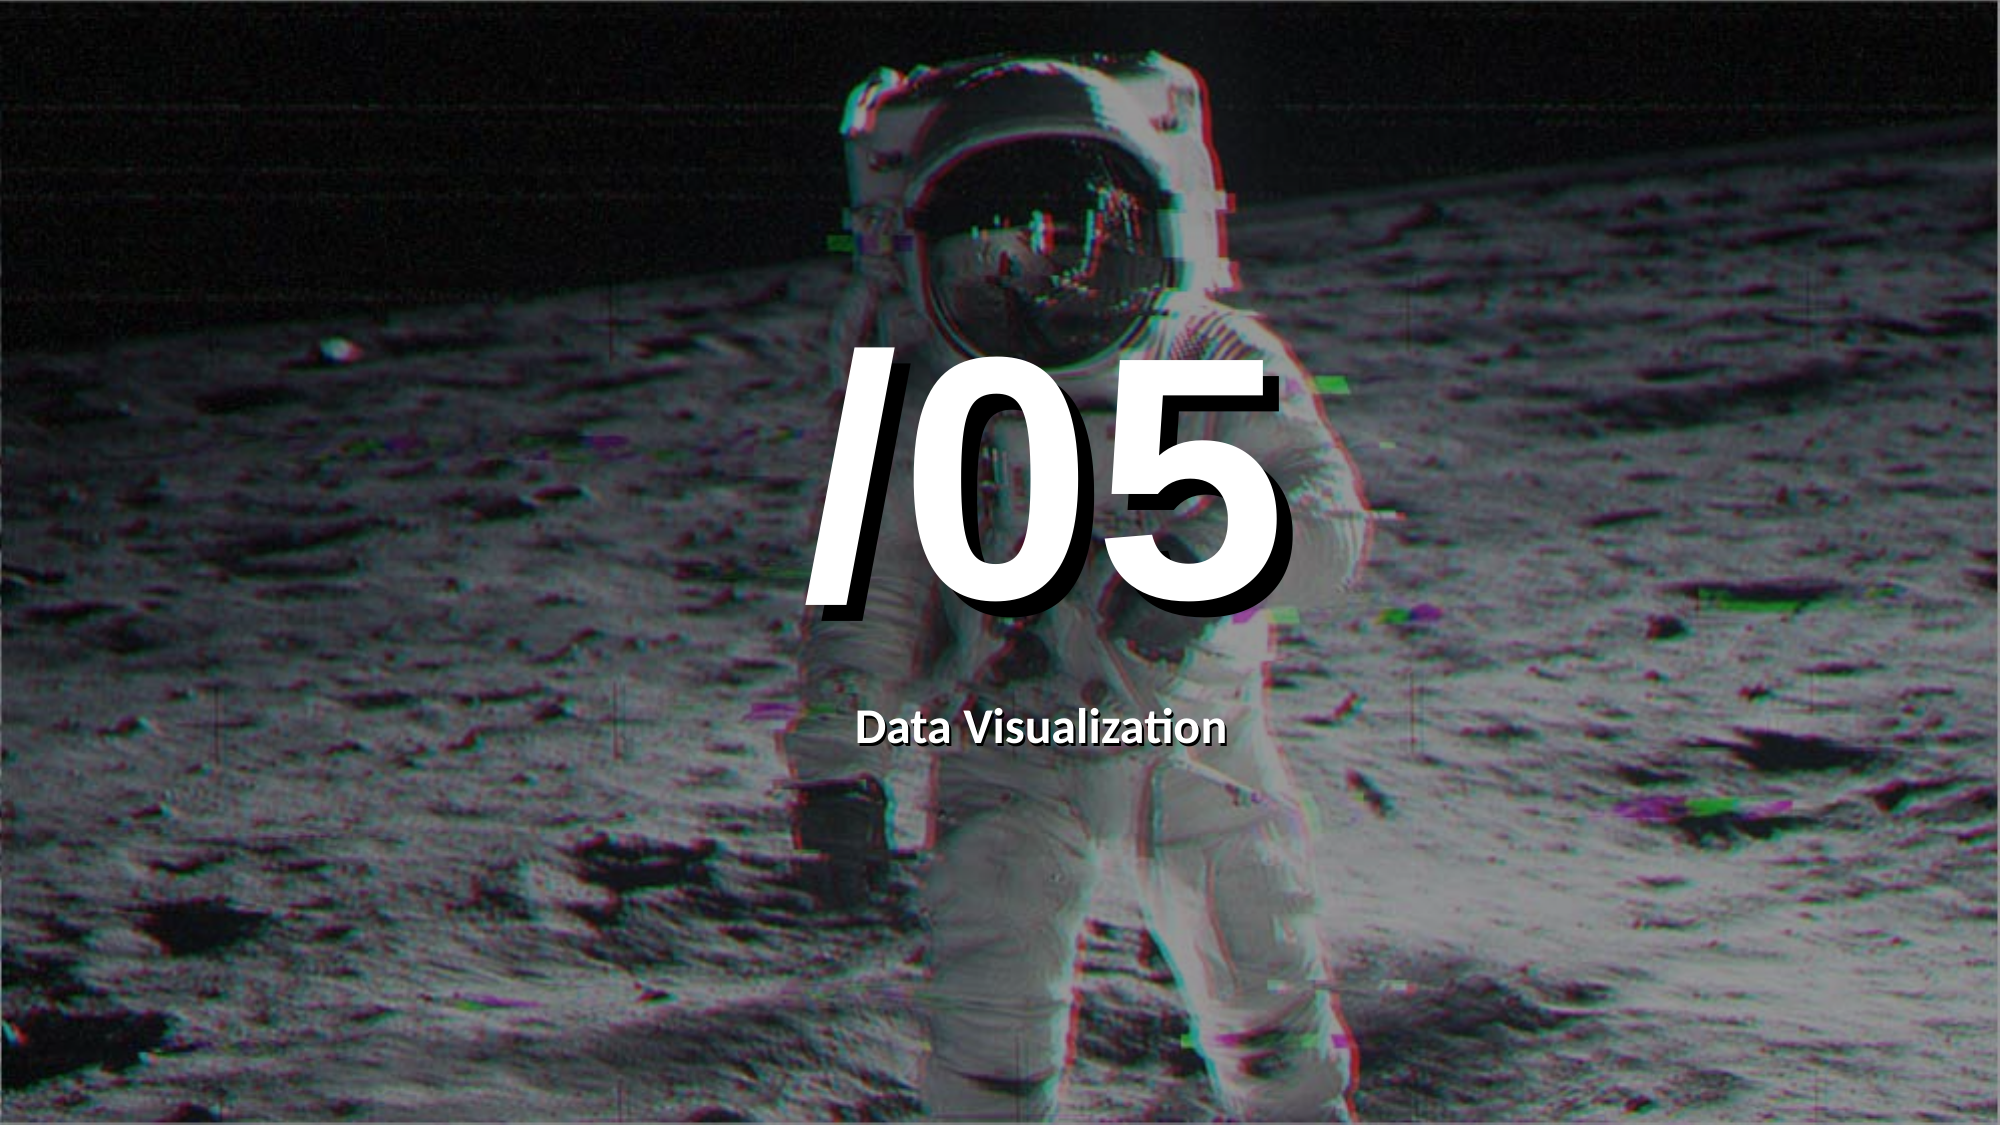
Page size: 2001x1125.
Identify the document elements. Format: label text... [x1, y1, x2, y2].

title Data Visualization [596, 693, 1486, 841]
picture [0, 0, 2000, 1125]
text_box /05 [787, 244, 1334, 676]
